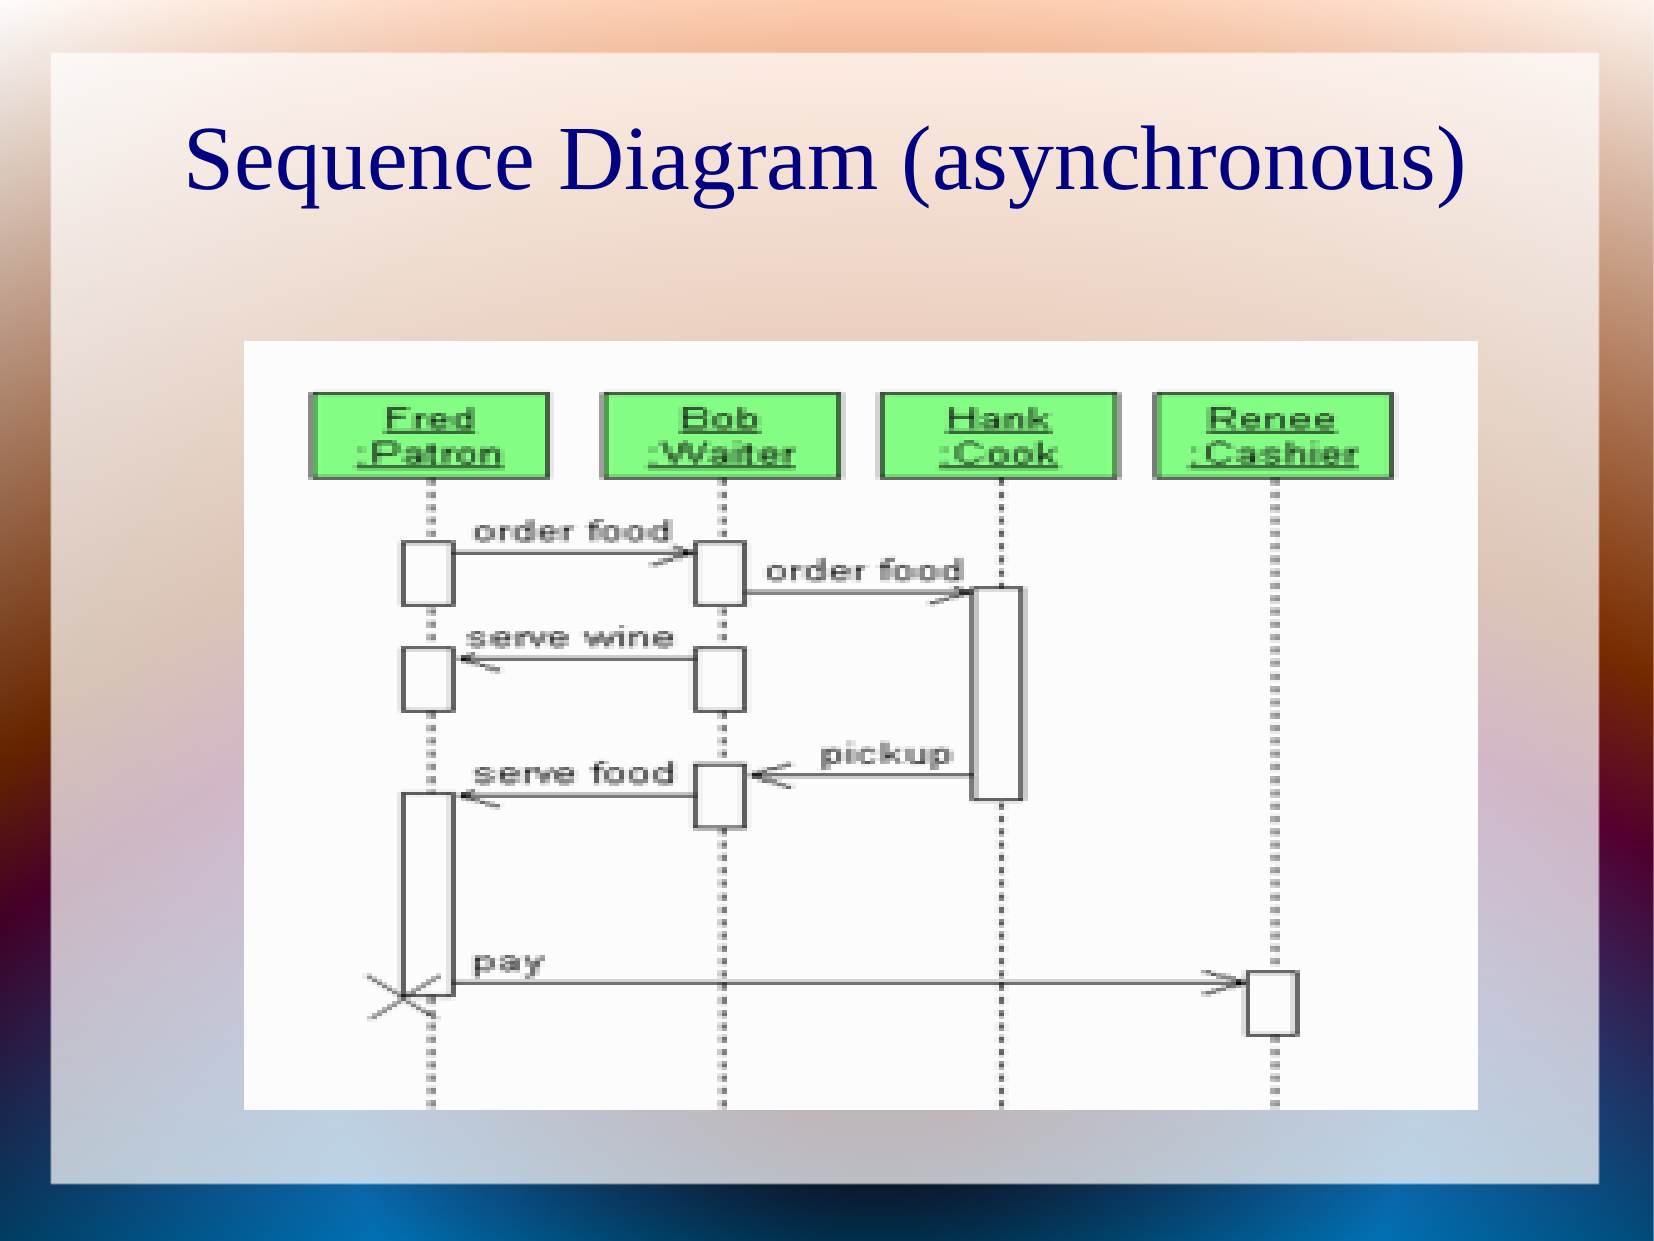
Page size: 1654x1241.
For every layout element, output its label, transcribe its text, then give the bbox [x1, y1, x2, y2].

picture [0, 0, 1654, 1241]
title Sequence Diagram (asynchronous) [82, 55, 1571, 263]
